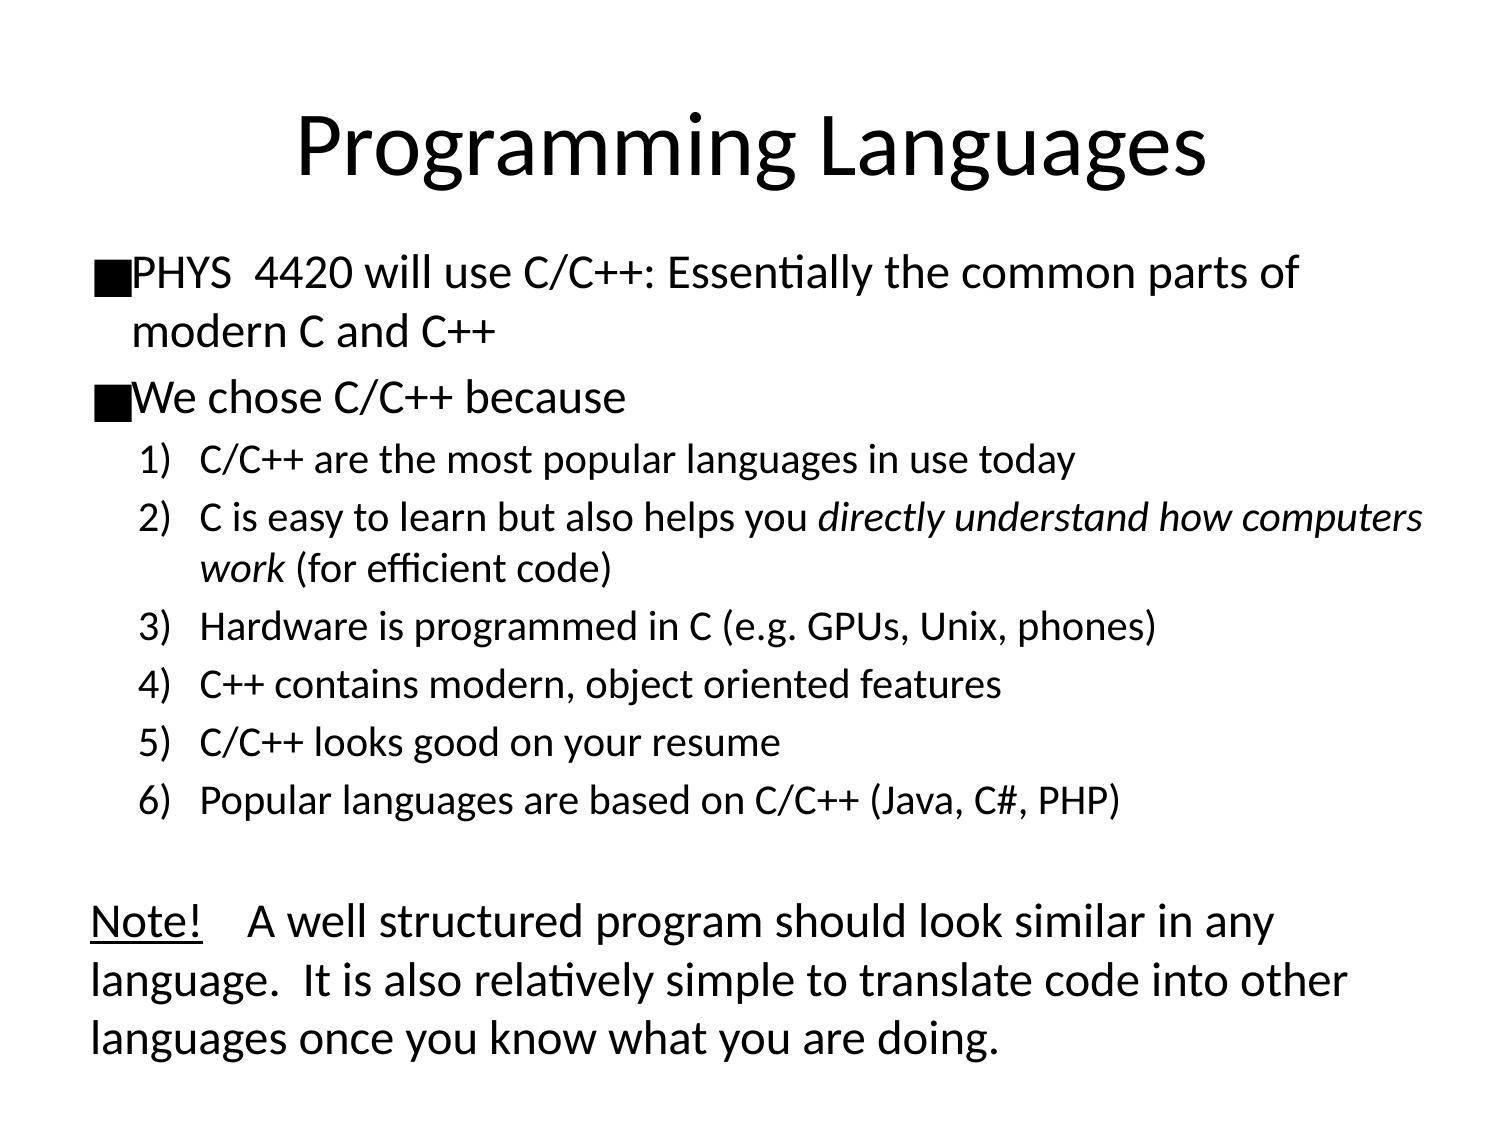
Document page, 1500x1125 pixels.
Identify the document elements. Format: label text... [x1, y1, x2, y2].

title Programming Languages [77, 45, 1428, 232]
list PHYS 4420 will use C/C++: Essentially the common parts of modern C and C++ We chose C/C++ because C/C++ are the most popular languages in use today C is easy to learn but also helps you directly understand how computers work (for efficient code) Hardware is programmed in C (e.g. GPUs, Unix, phones) C++ contains modern, object oriented features C/C++ looks good on your resume Popular languages are based on C/C++ (Java, C#, PHP) Note! A well structured program should look similar in any language. It is also relatively simple to translate code into other languages once you know what you are doing. [75, 232, 1456, 1073]
